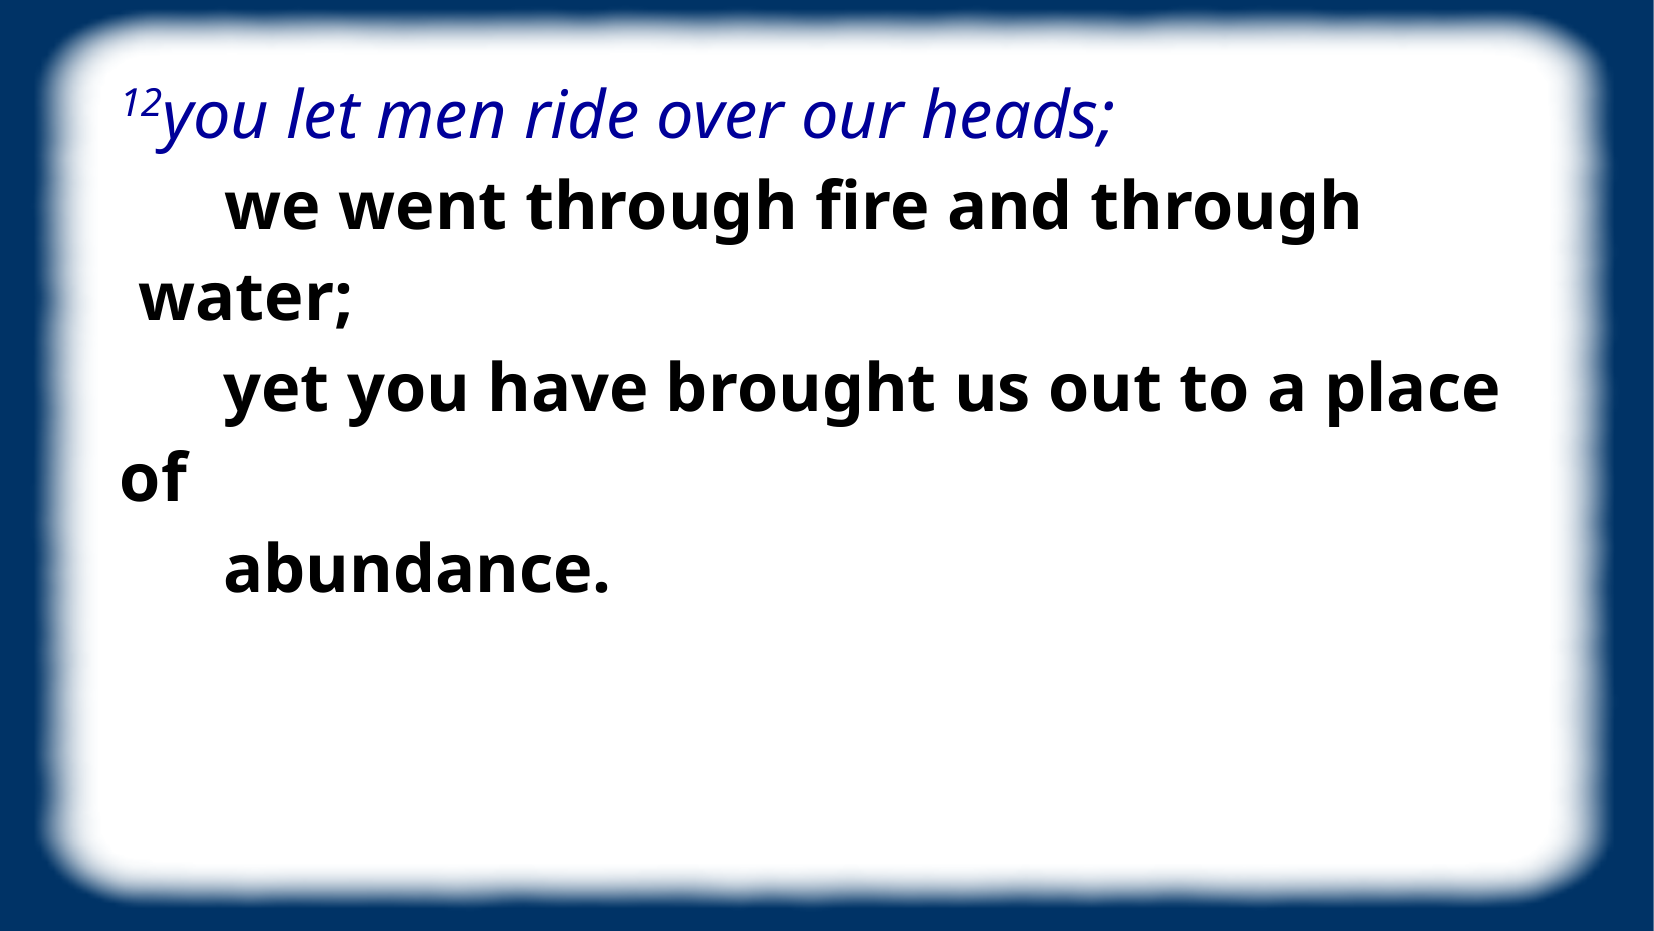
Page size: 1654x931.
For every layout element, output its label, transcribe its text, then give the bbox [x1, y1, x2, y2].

picture [0, 0, 1654, 931]
text_box 12you let men ride over our heads; we went through fire and through water; yet you have brought us out to a place of abundance. [105, 60, 1561, 430]
